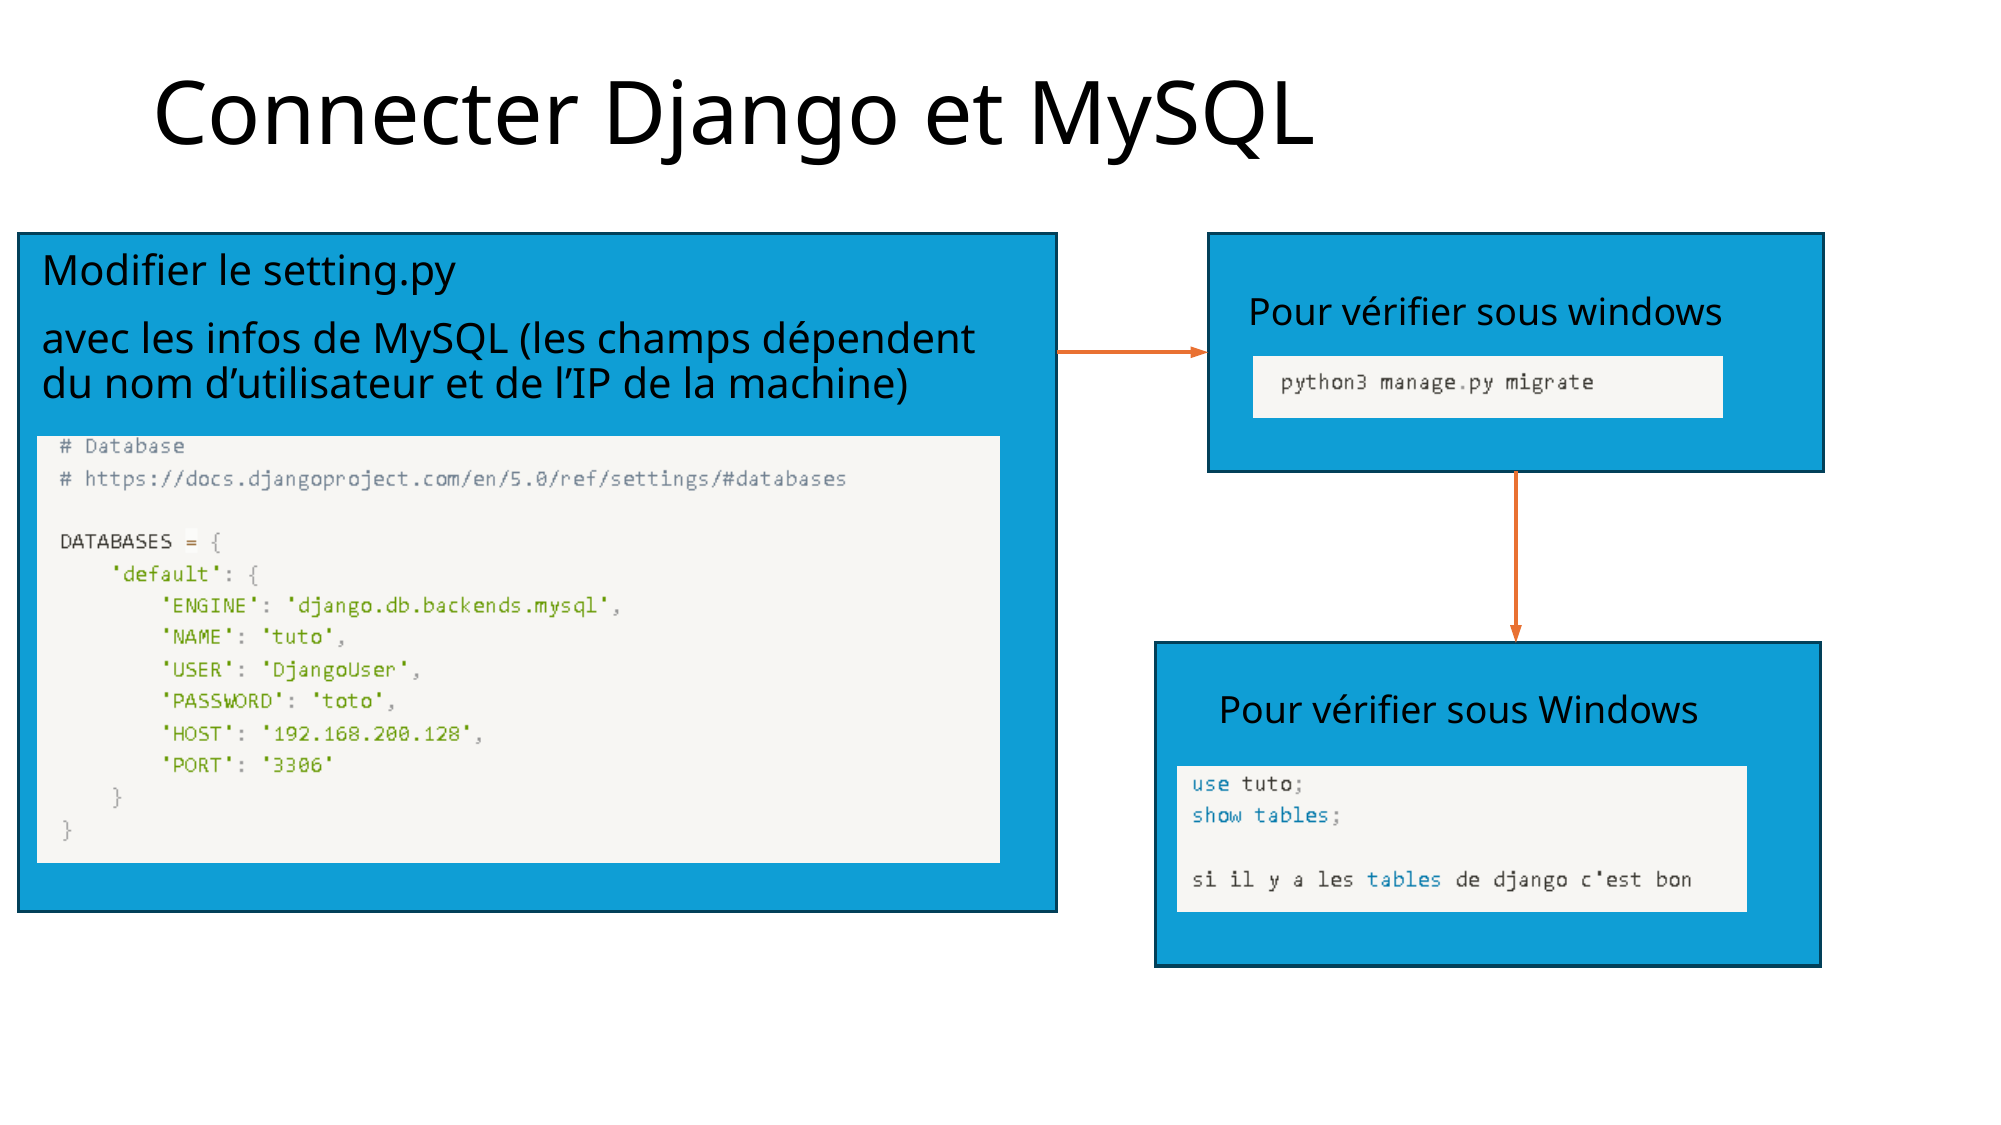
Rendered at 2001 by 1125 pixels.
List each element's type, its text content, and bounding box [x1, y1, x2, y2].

text_box [18, 233, 1057, 912]
list Modifier le setting.py avec les infos de MySQL (les champs dépendent du nom d’utilisateur et de l’IP de la machine) [26, 237, 1048, 433]
title Connecter Django et MySQL [137, 59, 1863, 278]
text_box Pour vérifier sous Windows [1203, 678, 1773, 739]
picture [38, 437, 999, 862]
picture [1178, 767, 1746, 911]
picture [1254, 357, 1722, 417]
text_box [1208, 278, 1824, 471]
text_box [1155, 643, 1821, 966]
text_box Pour vérifier sous windows [1233, 280, 2000, 341]
